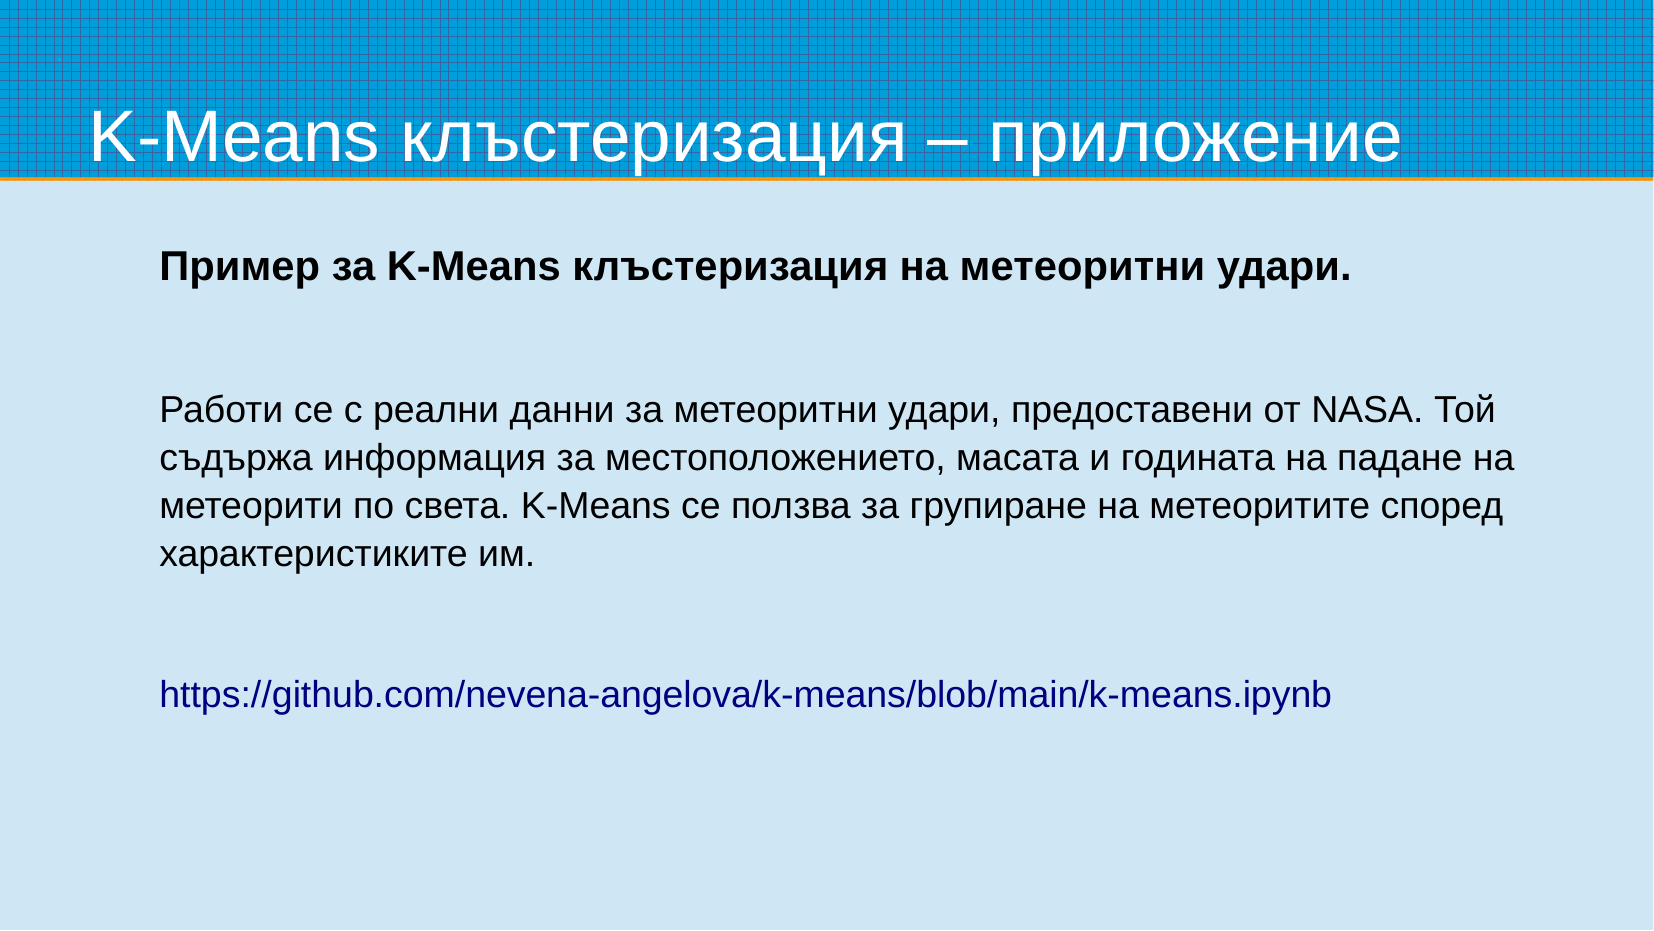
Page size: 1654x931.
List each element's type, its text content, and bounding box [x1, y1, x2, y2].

list Пример за K-Means клъстеризация нa метеоритни удари. Работи се с реални данни за метеоритни удари, предоставени от NASA. Той съдържа информация за местоположението, масата и годината на падане на метеорити по света. K-Means се ползва за групиране на метеоритите според характеристиките им. https://github.com/nevena-angelova/k-means/blob/main/k-means.ipynb [88, 236, 1565, 813]
title K-Means клъстеризация – приложение [88, 14, 1565, 178]
